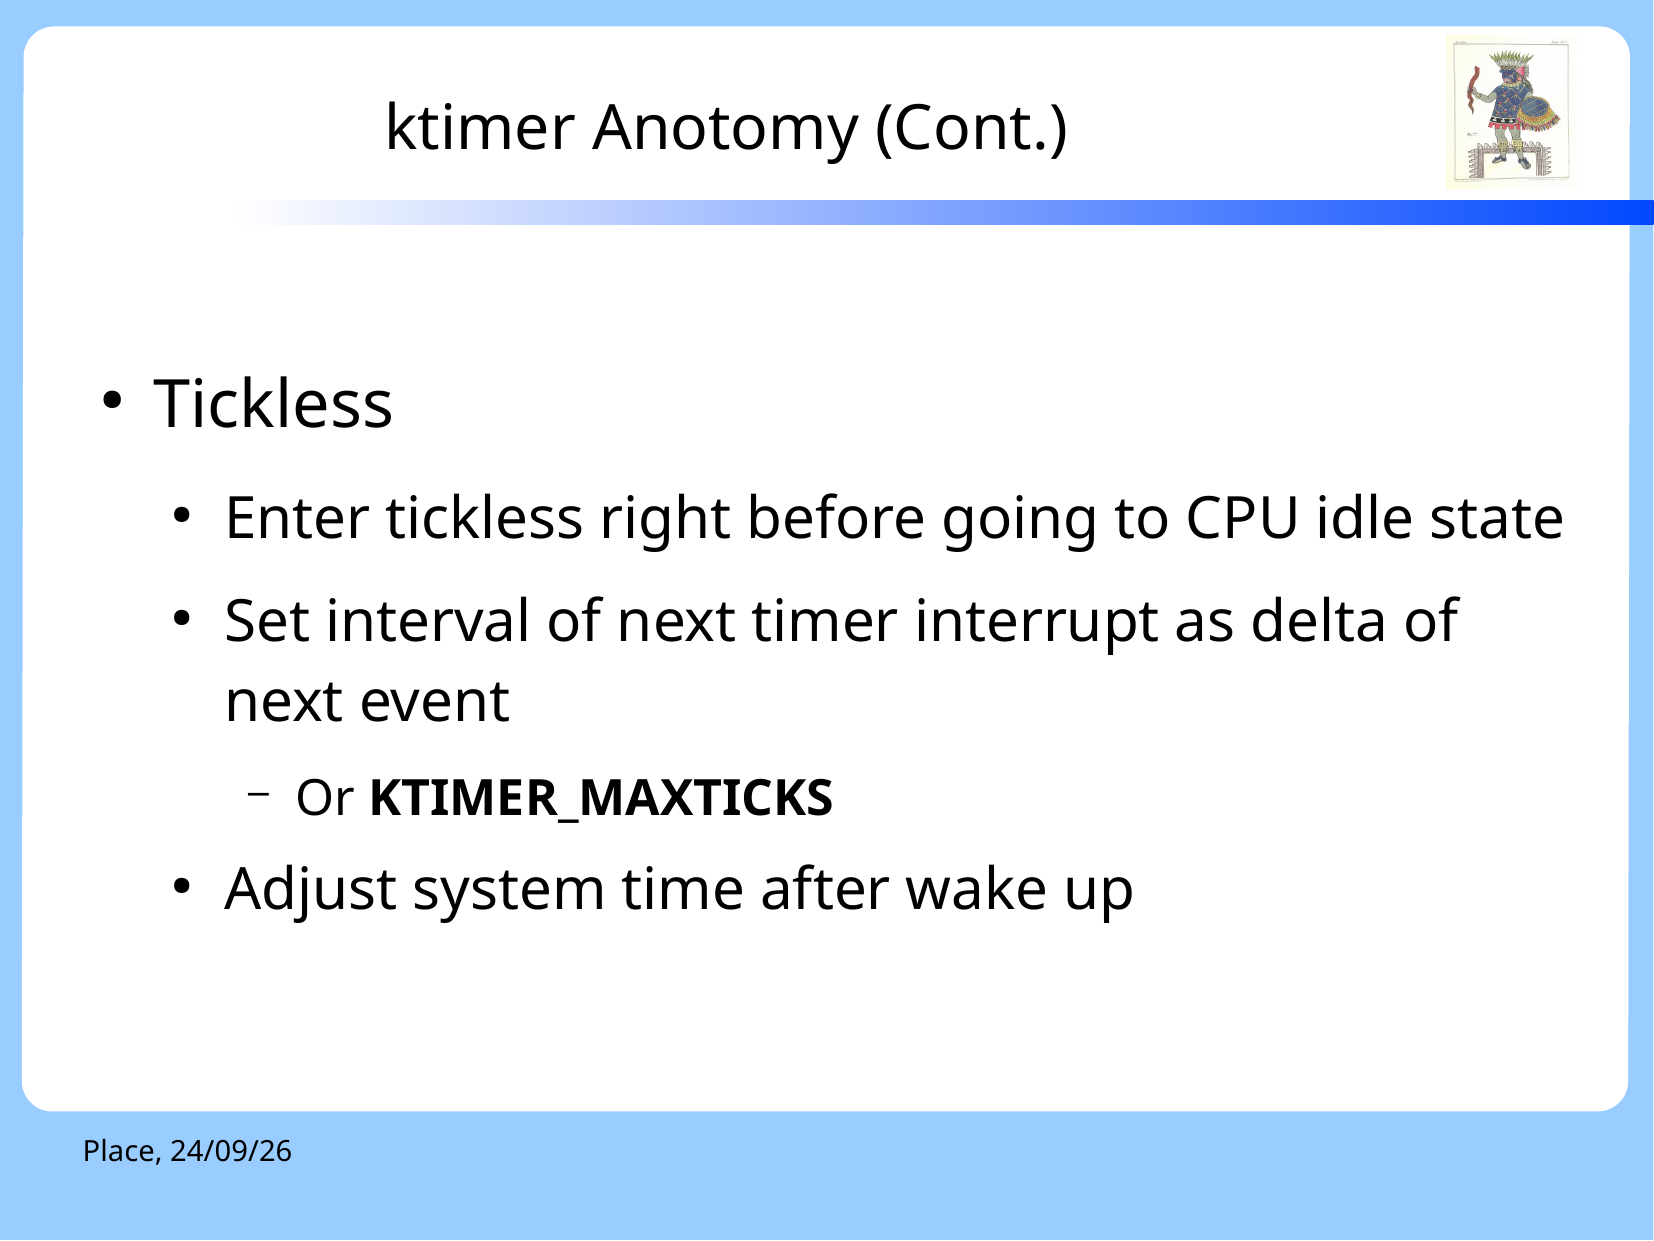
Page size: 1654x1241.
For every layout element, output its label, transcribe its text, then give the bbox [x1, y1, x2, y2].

title ktimer Anotomy (Cont.) [82, 49, 1371, 201]
picture [1446, 35, 1577, 189]
list Tickless Enter tickless right before going to CPU idle state Set interval of next timer interrupt as delta of next event Or KTIMER_MAXTICKS Adjust system time after wake up [82, 236, 1571, 1055]
